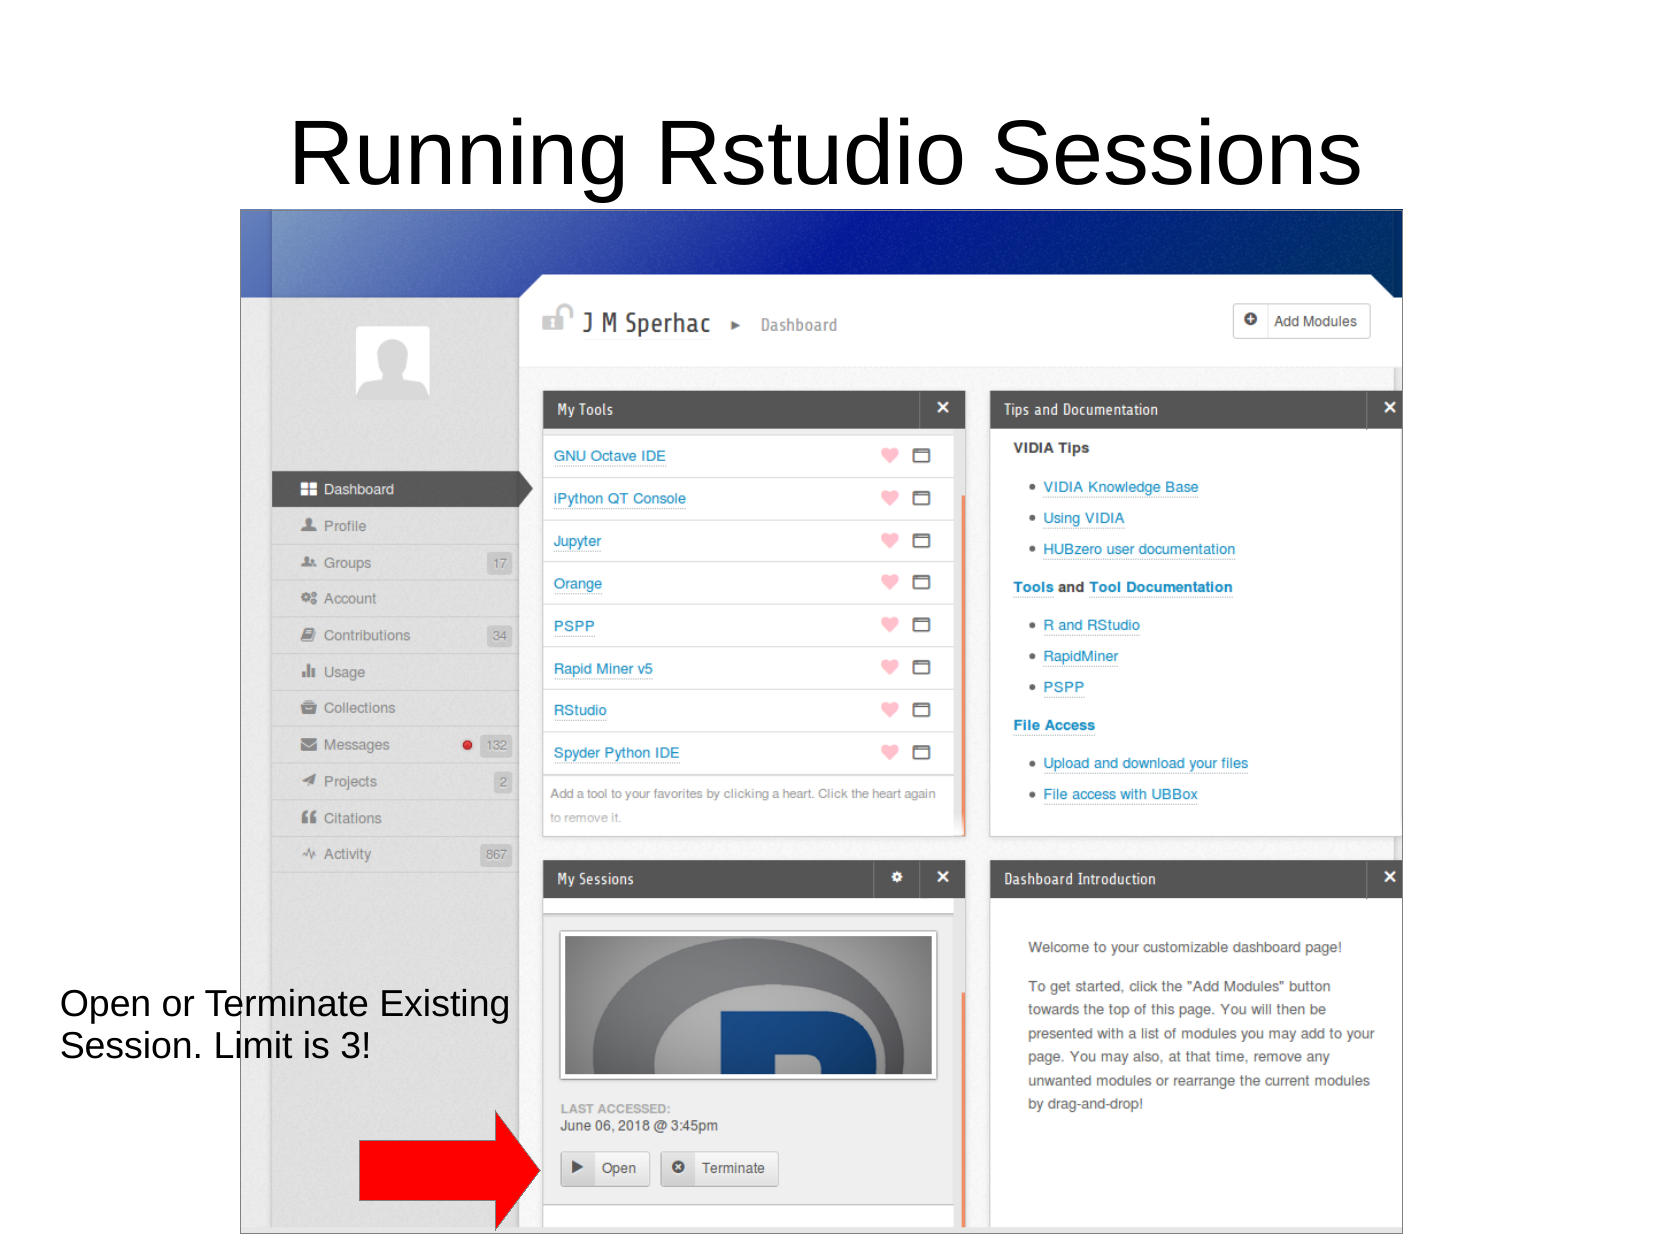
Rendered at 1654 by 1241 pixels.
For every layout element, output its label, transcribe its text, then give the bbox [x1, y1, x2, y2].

text_box [359, 1110, 541, 1231]
text_box Open or Terminate Existing Session. Limit is 3! [45, 975, 586, 1074]
picture [240, 257, 1403, 1234]
title Running Rstudio Sessions [82, 49, 1571, 257]
